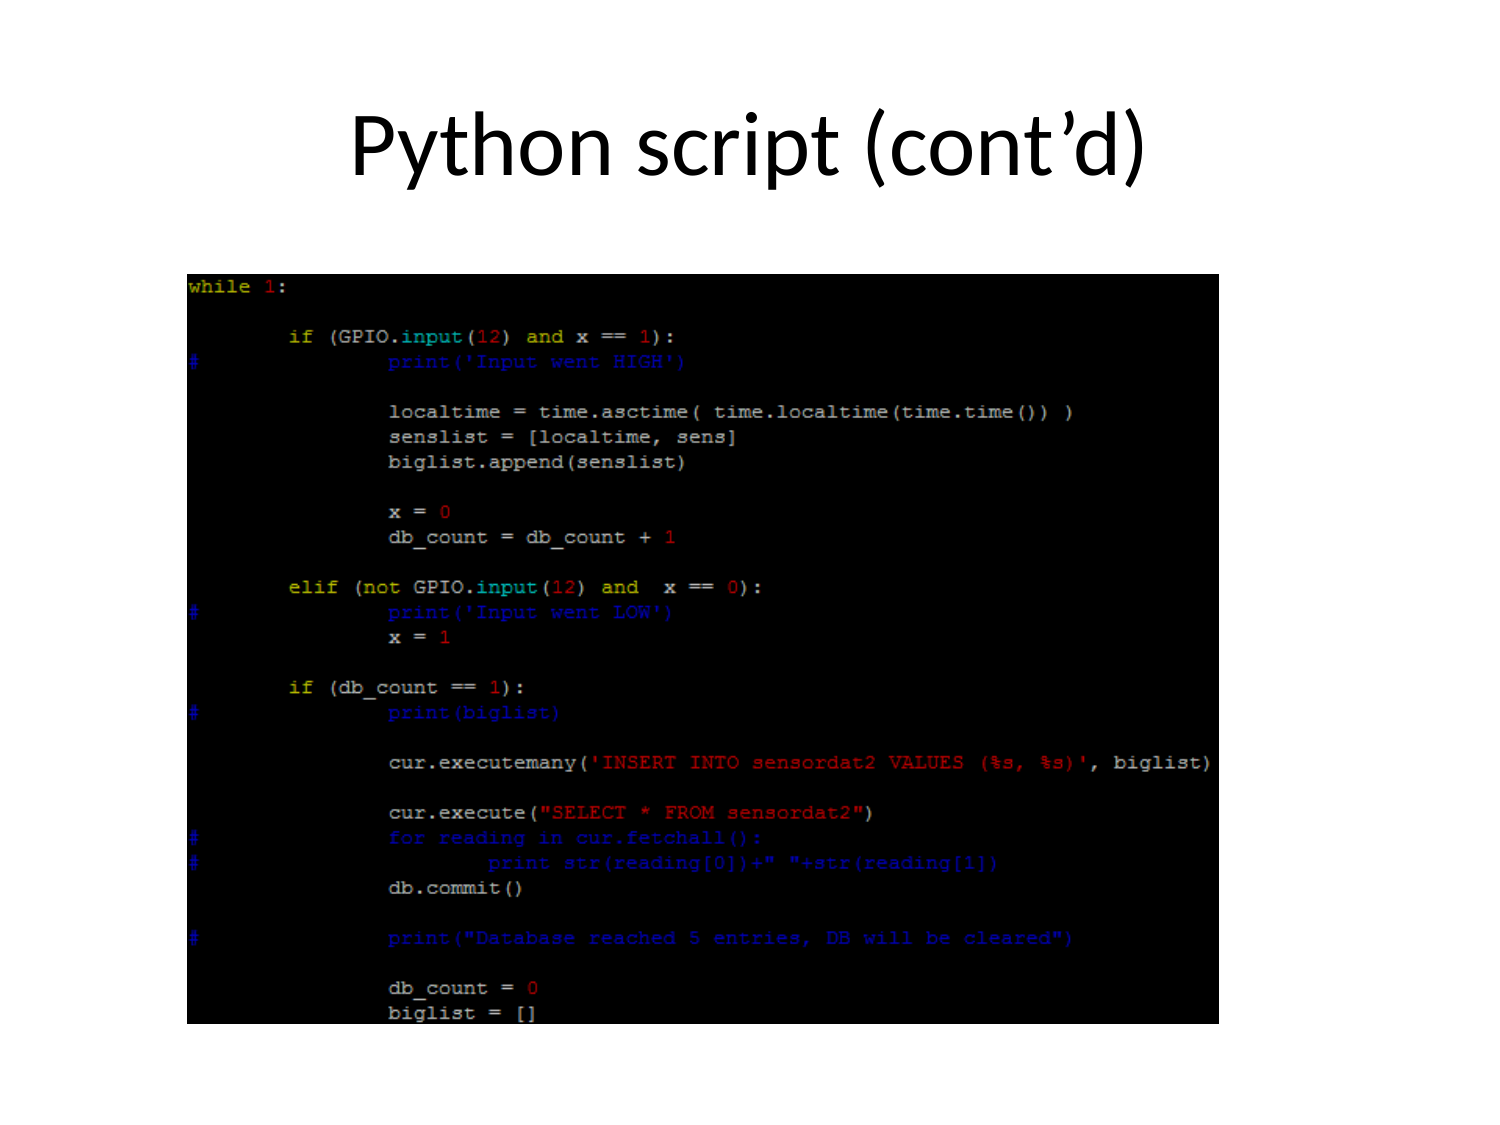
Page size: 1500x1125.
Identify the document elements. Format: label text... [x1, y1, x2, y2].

picture [187, 275, 1219, 1024]
title Python script (cont’d) [75, 45, 1426, 233]
